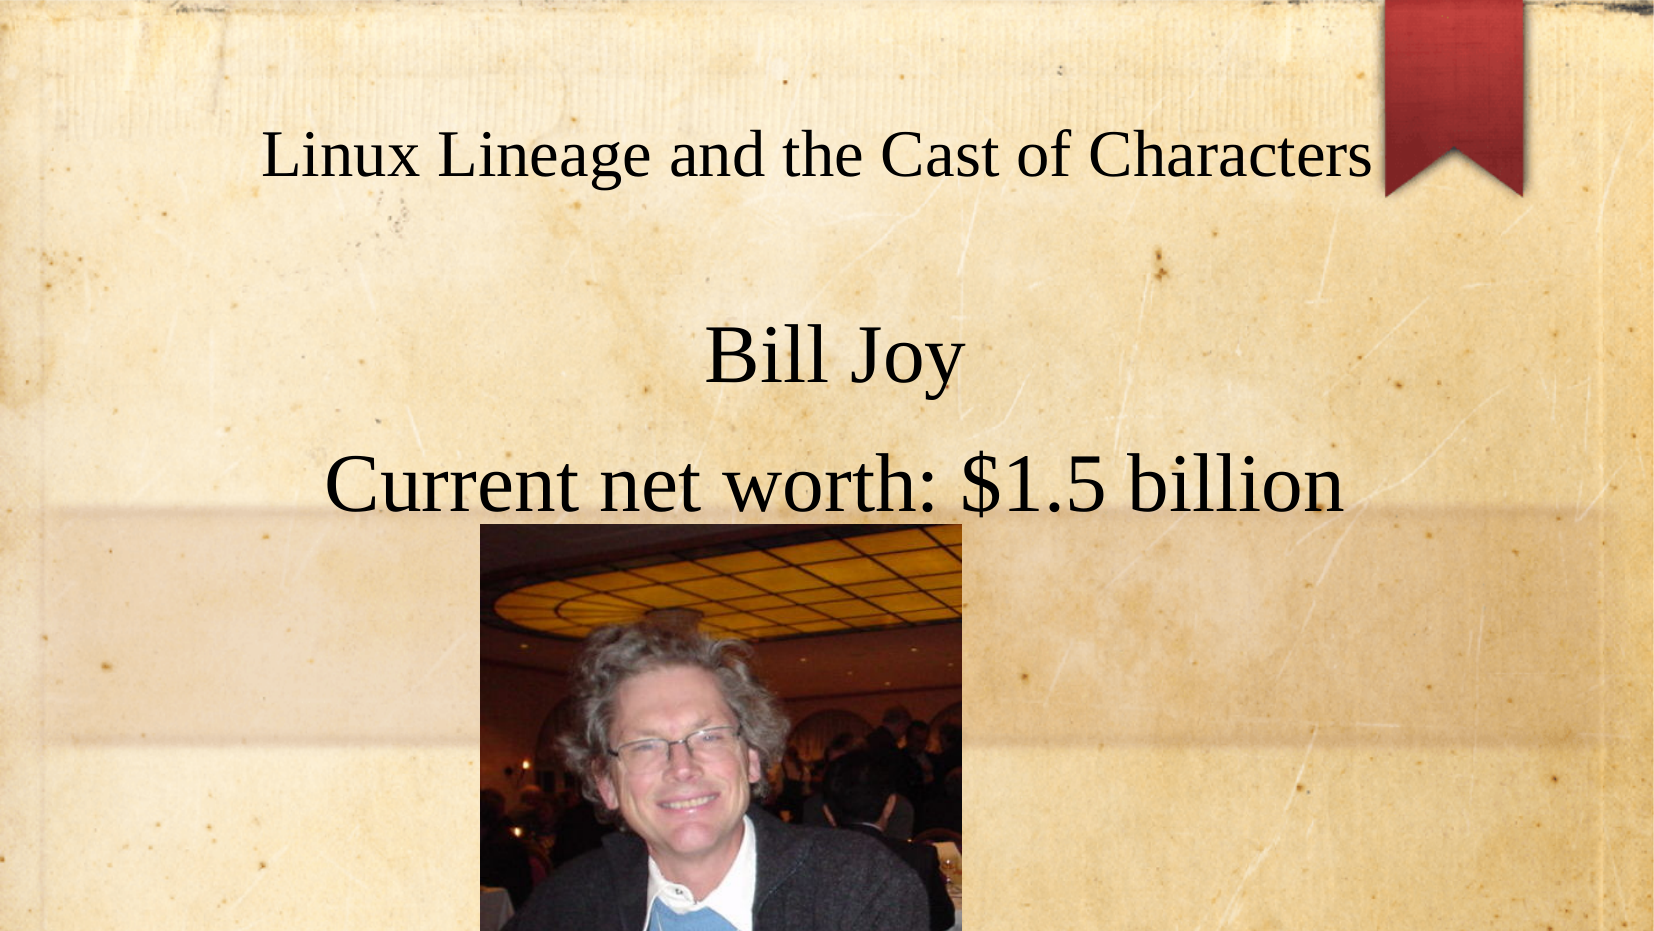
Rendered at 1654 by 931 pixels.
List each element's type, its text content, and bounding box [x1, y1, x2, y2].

picture [0, 0, 1654, 931]
text_box Bill Joy Current net worth: $1.5 billion [82, 299, 1571, 570]
text_box Linux Lineage and the Cast of Characters [82, 47, 1571, 252]
